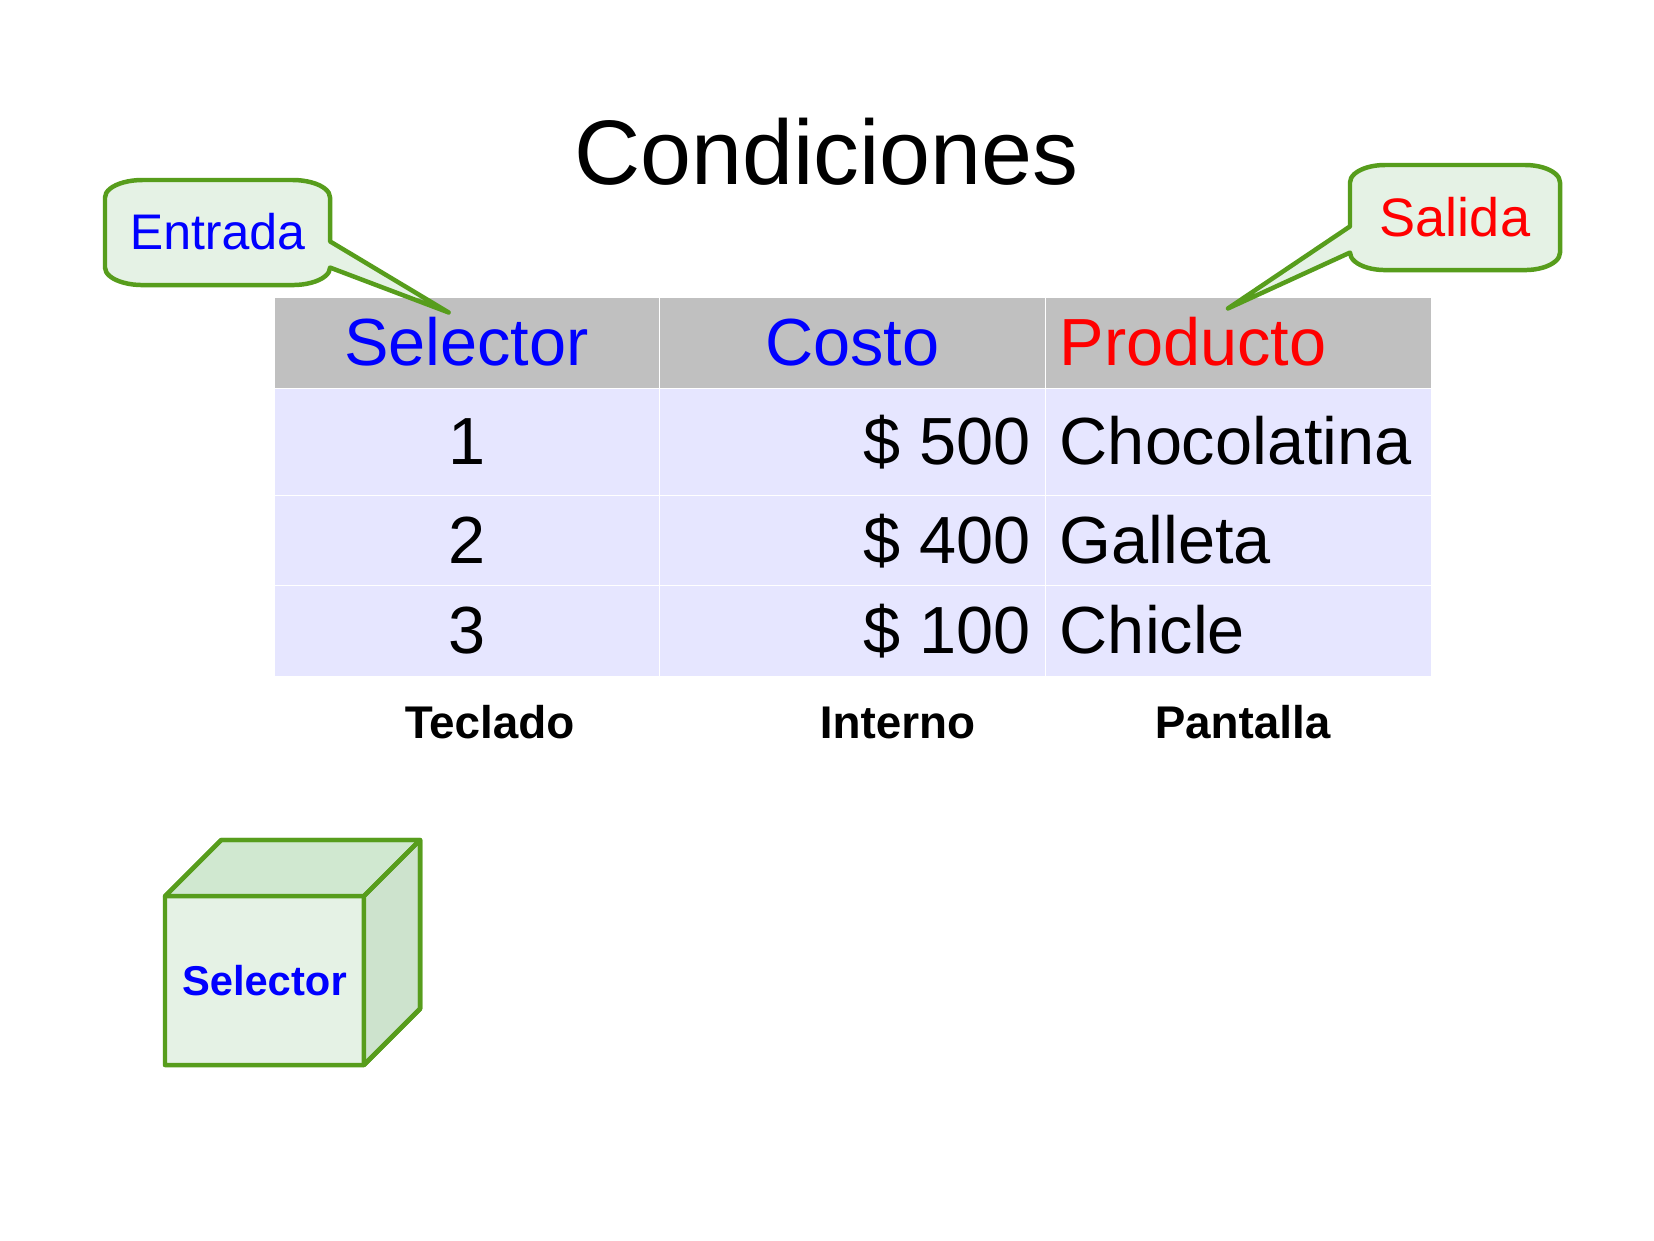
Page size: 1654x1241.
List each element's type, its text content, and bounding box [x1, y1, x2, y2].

table_cell Galleta [1046, 496, 1431, 585]
table_cell $ 400 [660, 496, 1045, 585]
text_box Salida [1227, 165, 1561, 309]
text_box Interno [805, 690, 991, 757]
table_cell $ 500 [660, 389, 1045, 495]
table_header Costo [660, 298, 1045, 388]
text_box Entrada [105, 180, 449, 313]
table_header Selector [275, 298, 659, 388]
title Condiciones [82, 49, 1571, 257]
table_cell $ 100 [660, 586, 1045, 676]
table_header Producto [1046, 298, 1431, 388]
text_box Teclado [390, 690, 590, 757]
table_header Selector [165, 840, 419, 897]
text_box Selector [165, 897, 363, 1066]
table_cell 2 [275, 496, 659, 585]
table_cell Chocolatina [1046, 389, 1431, 495]
table_cell Chicle [1046, 586, 1431, 676]
table_cell 1 [275, 389, 659, 495]
table_cell 3 [275, 586, 659, 676]
text_box Pantalla [1140, 690, 1346, 757]
